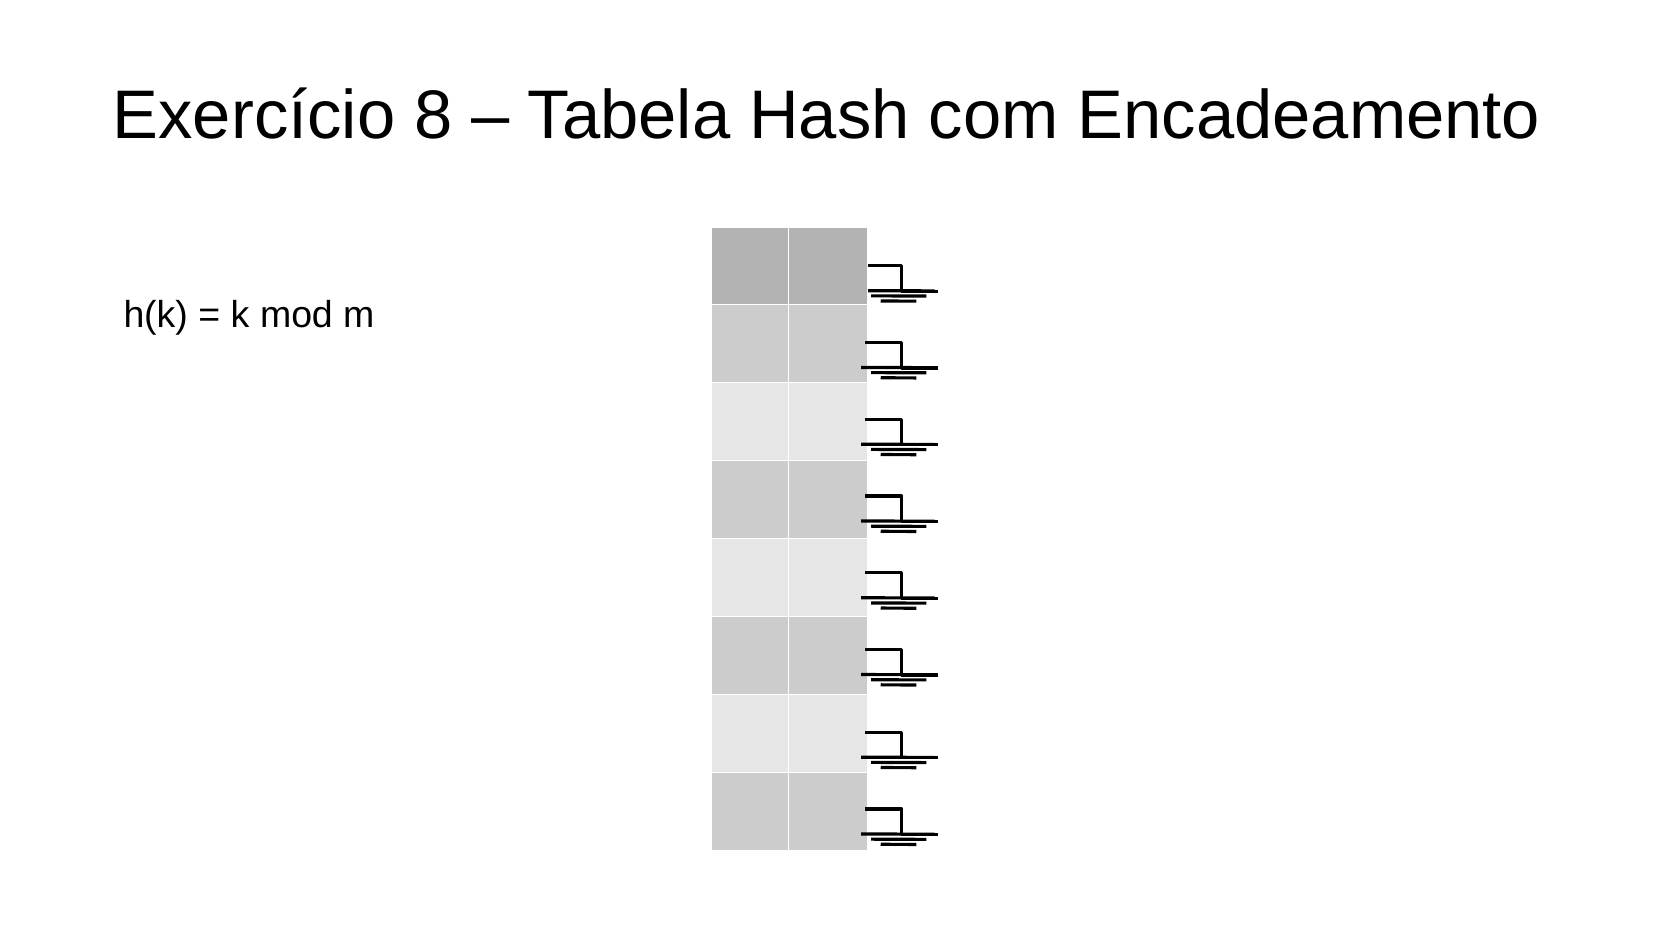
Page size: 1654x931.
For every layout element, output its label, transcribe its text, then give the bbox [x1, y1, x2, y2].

table_cell [712, 461, 788, 538]
table_cell [789, 695, 867, 772]
table_cell [789, 539, 867, 616]
table_cell [712, 305, 788, 382]
table_cell [789, 305, 867, 382]
table_cell [789, 617, 867, 694]
title Exercício 8 – Tabela Hash com Encadeamento [82, 37, 1571, 193]
table_cell [712, 695, 788, 772]
table_cell [712, 539, 788, 616]
table_cell [712, 617, 788, 694]
table_cell [712, 773, 788, 850]
table_cell [712, 383, 788, 460]
table_cell [789, 773, 867, 850]
table_header [789, 228, 867, 304]
table_header [712, 228, 788, 304]
table_cell [789, 461, 867, 538]
table_cell [789, 383, 867, 460]
text_box h(k) = k mod m [108, 285, 390, 343]
